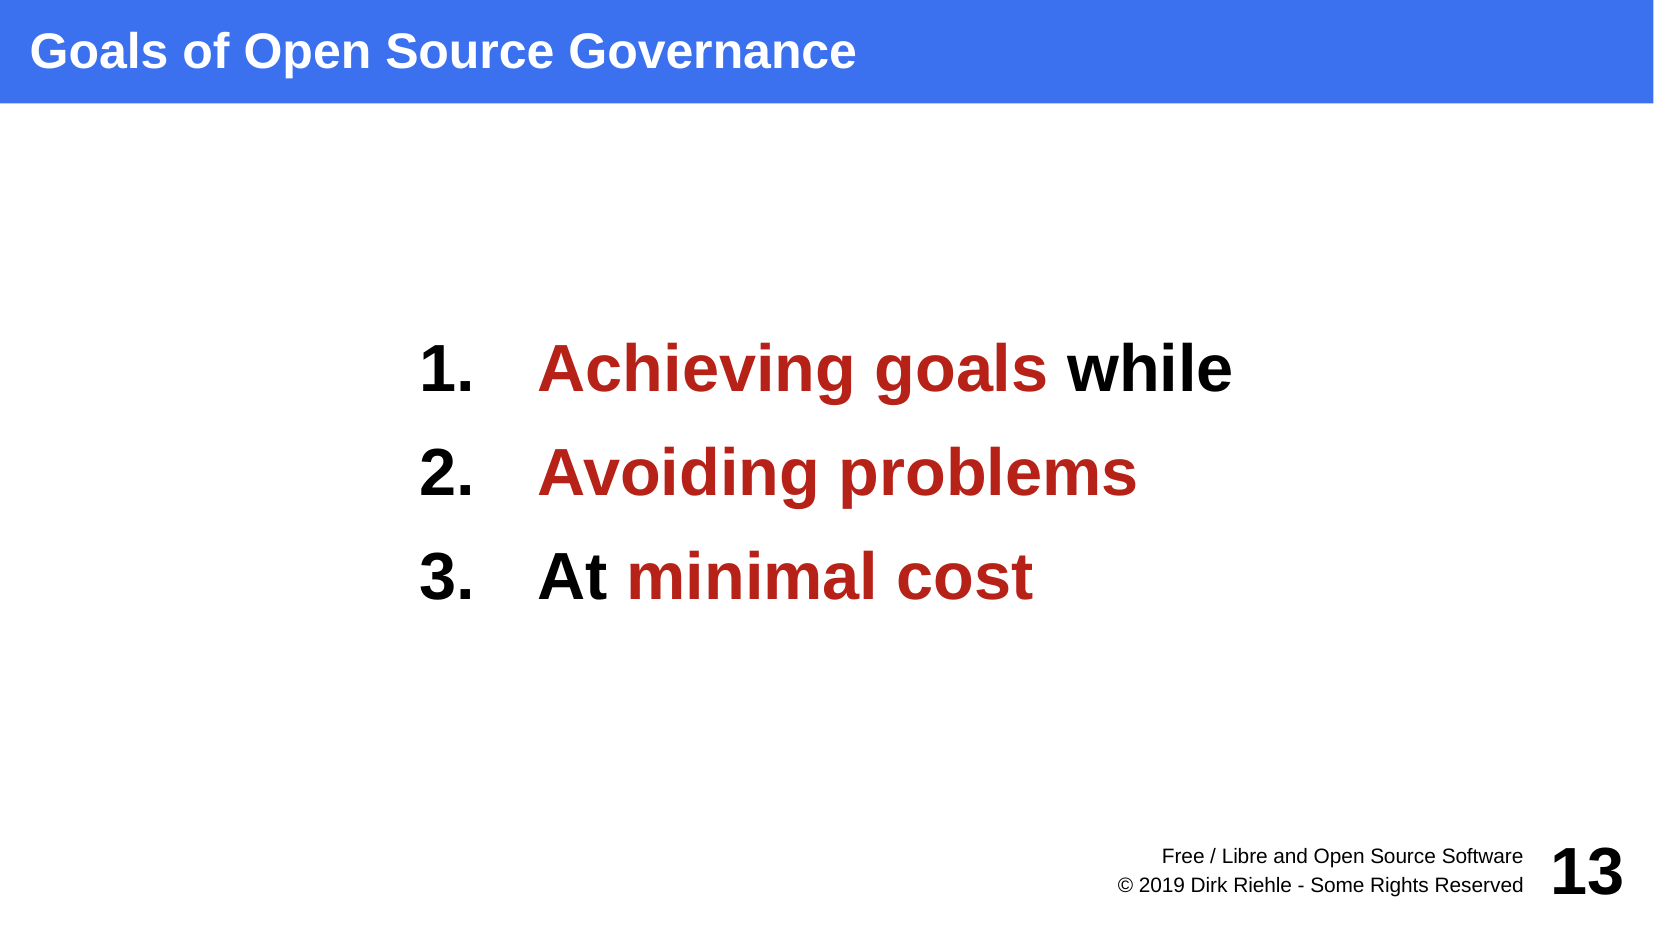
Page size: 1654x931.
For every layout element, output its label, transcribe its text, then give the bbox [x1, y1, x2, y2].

subtitle Achieving goals while Avoiding problems At minimal cost [29, 132, 1625, 813]
title Goals of Open Source Governance [0, 0, 1654, 104]
